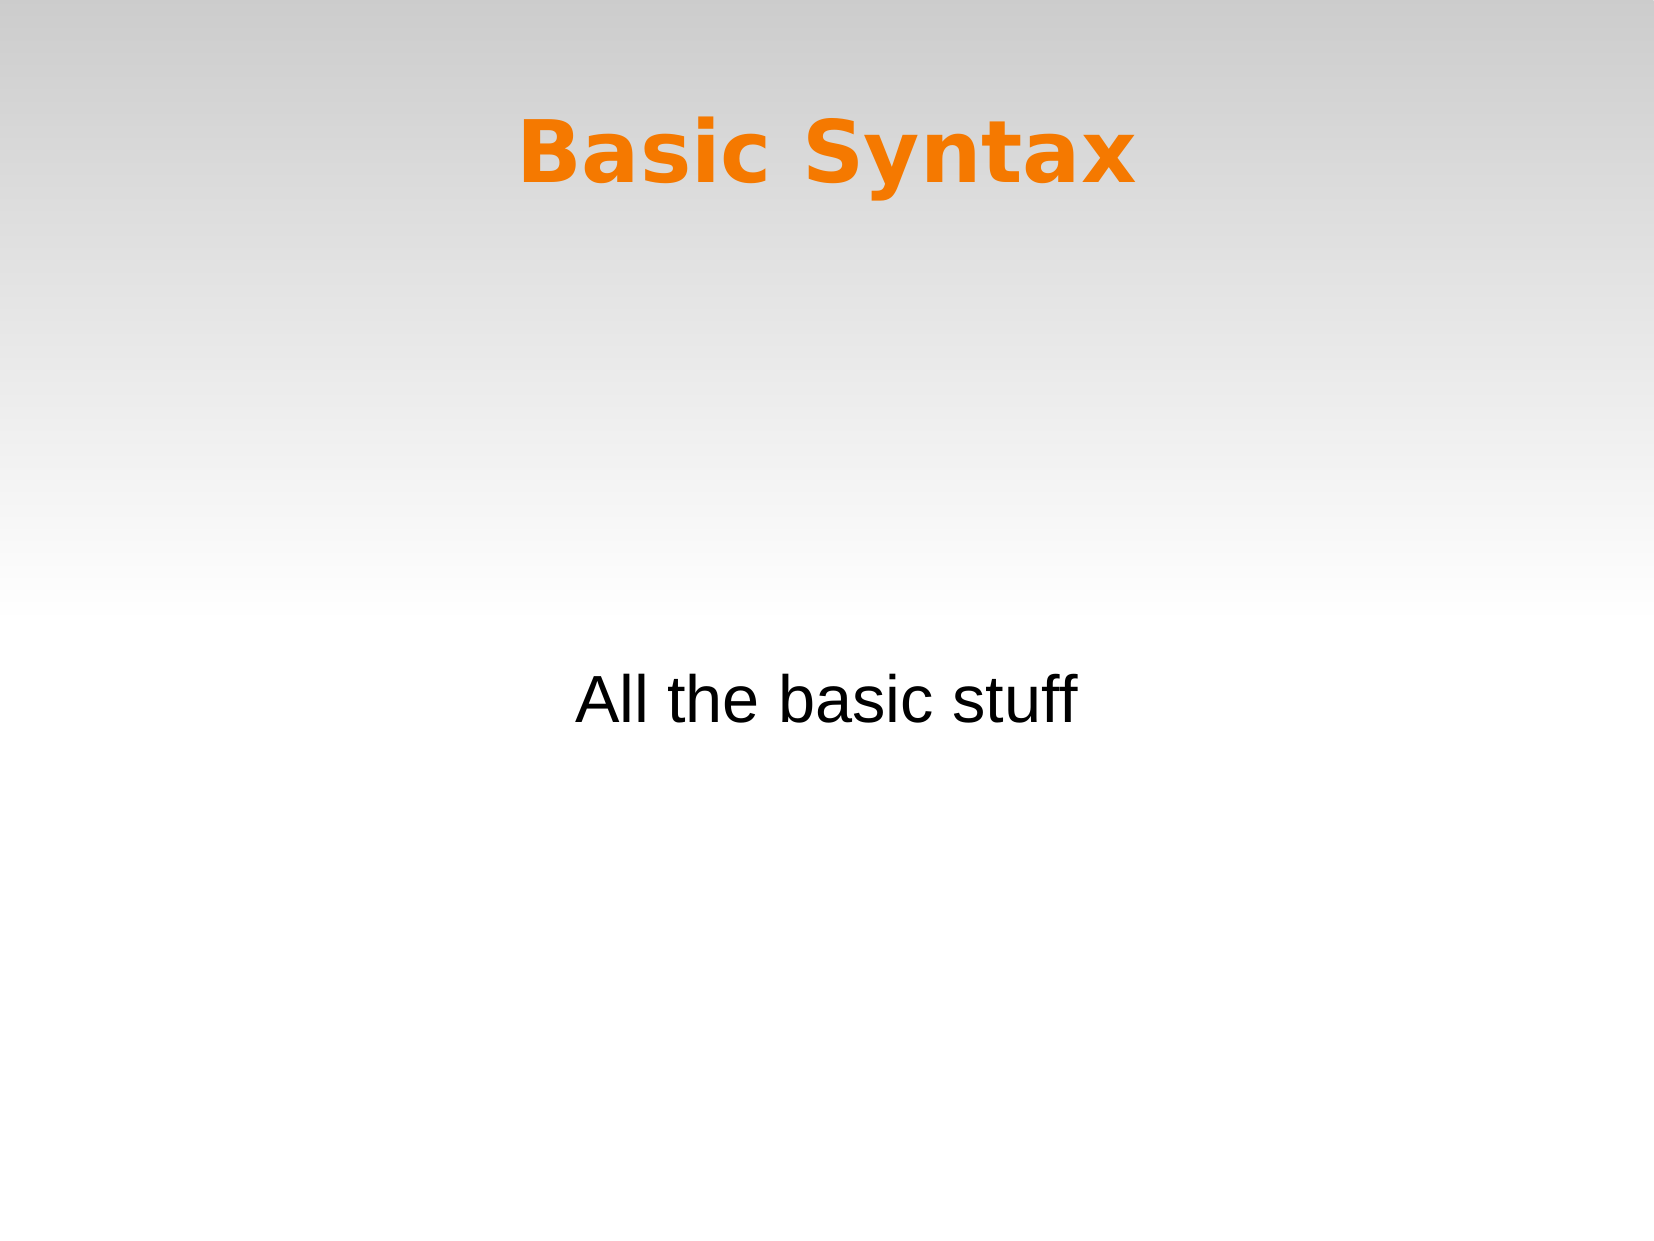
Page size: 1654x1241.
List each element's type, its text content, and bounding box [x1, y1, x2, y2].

subtitle All the basic stuff [82, 290, 1571, 1109]
title Basic Syntax [82, 49, 1571, 257]
